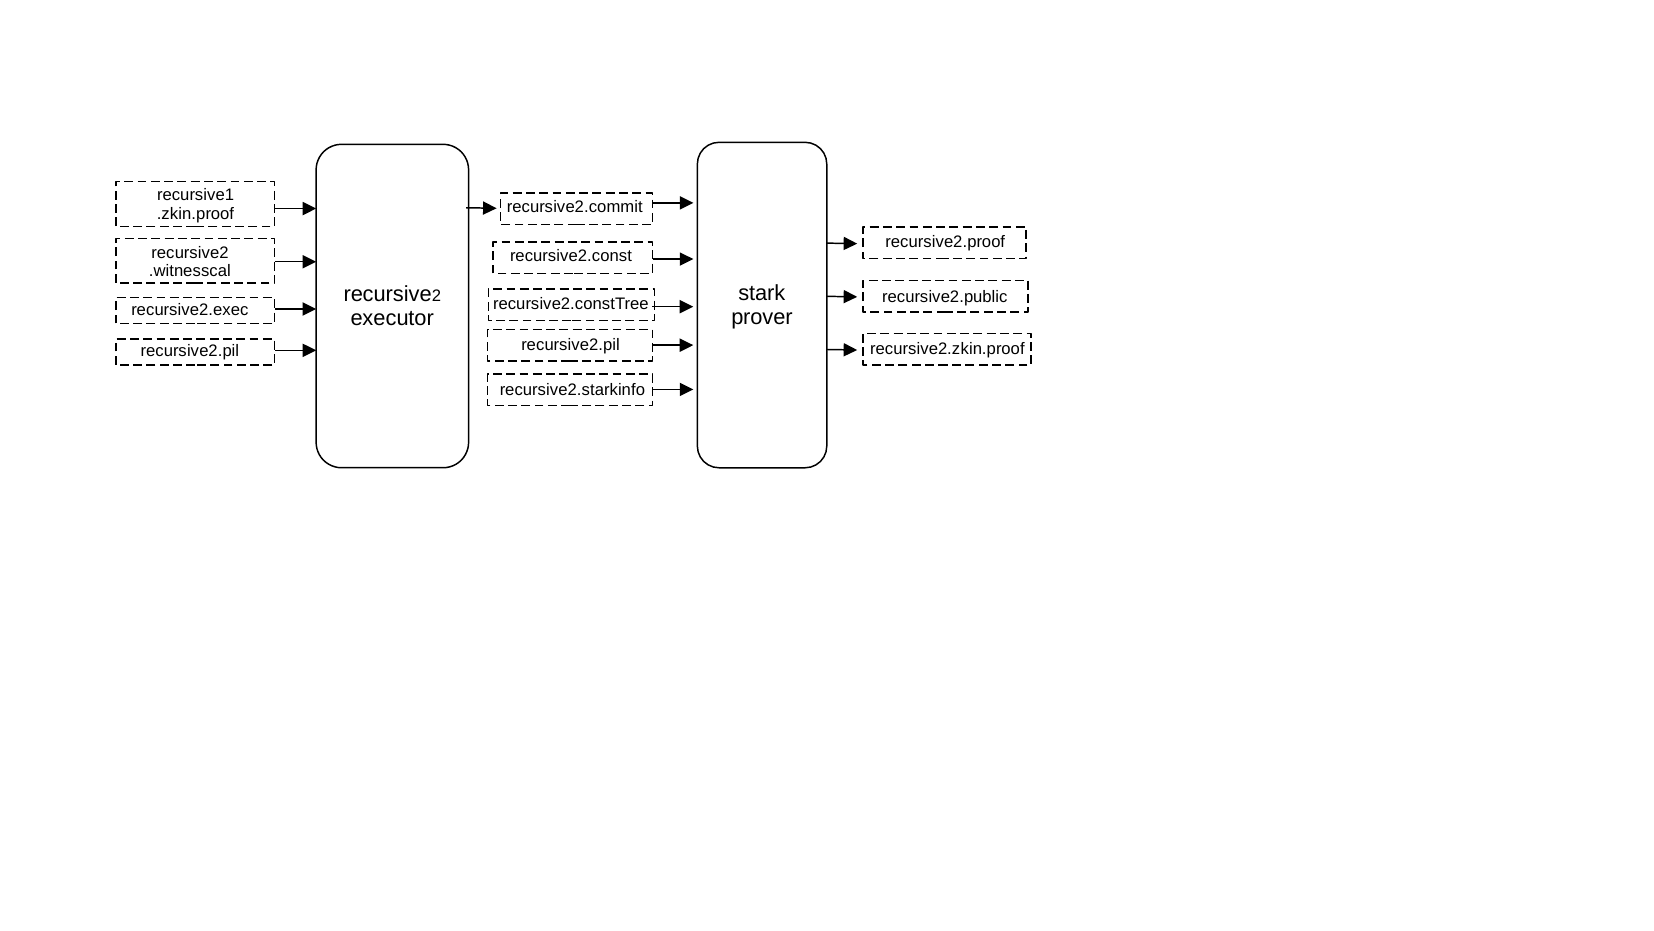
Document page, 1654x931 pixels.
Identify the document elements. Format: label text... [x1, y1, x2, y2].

text_box recursive2.public [850, 269, 1040, 322]
text_box recursive2.pil [101, 324, 279, 378]
text_box recursive2.exec [101, 283, 279, 324]
text_box recursive2.constTree [478, 277, 664, 331]
text_box recursive2.zkin.proof [839, 322, 1056, 376]
text_box recursive2 .witnesscal [101, 235, 279, 283]
text_box recursive2.commit [473, 180, 677, 234]
text_box recursive2.pil [505, 318, 636, 363]
text_box recursive2.starkinfo [473, 363, 672, 416]
text_box stark prover [697, 142, 827, 468]
text_box recursive2.proof [866, 215, 1025, 268]
text_box recursive2 executor [316, 144, 469, 468]
text_box recursive1 .zkin.proof [112, 169, 279, 235]
text_box recursive2.const [487, 234, 655, 282]
